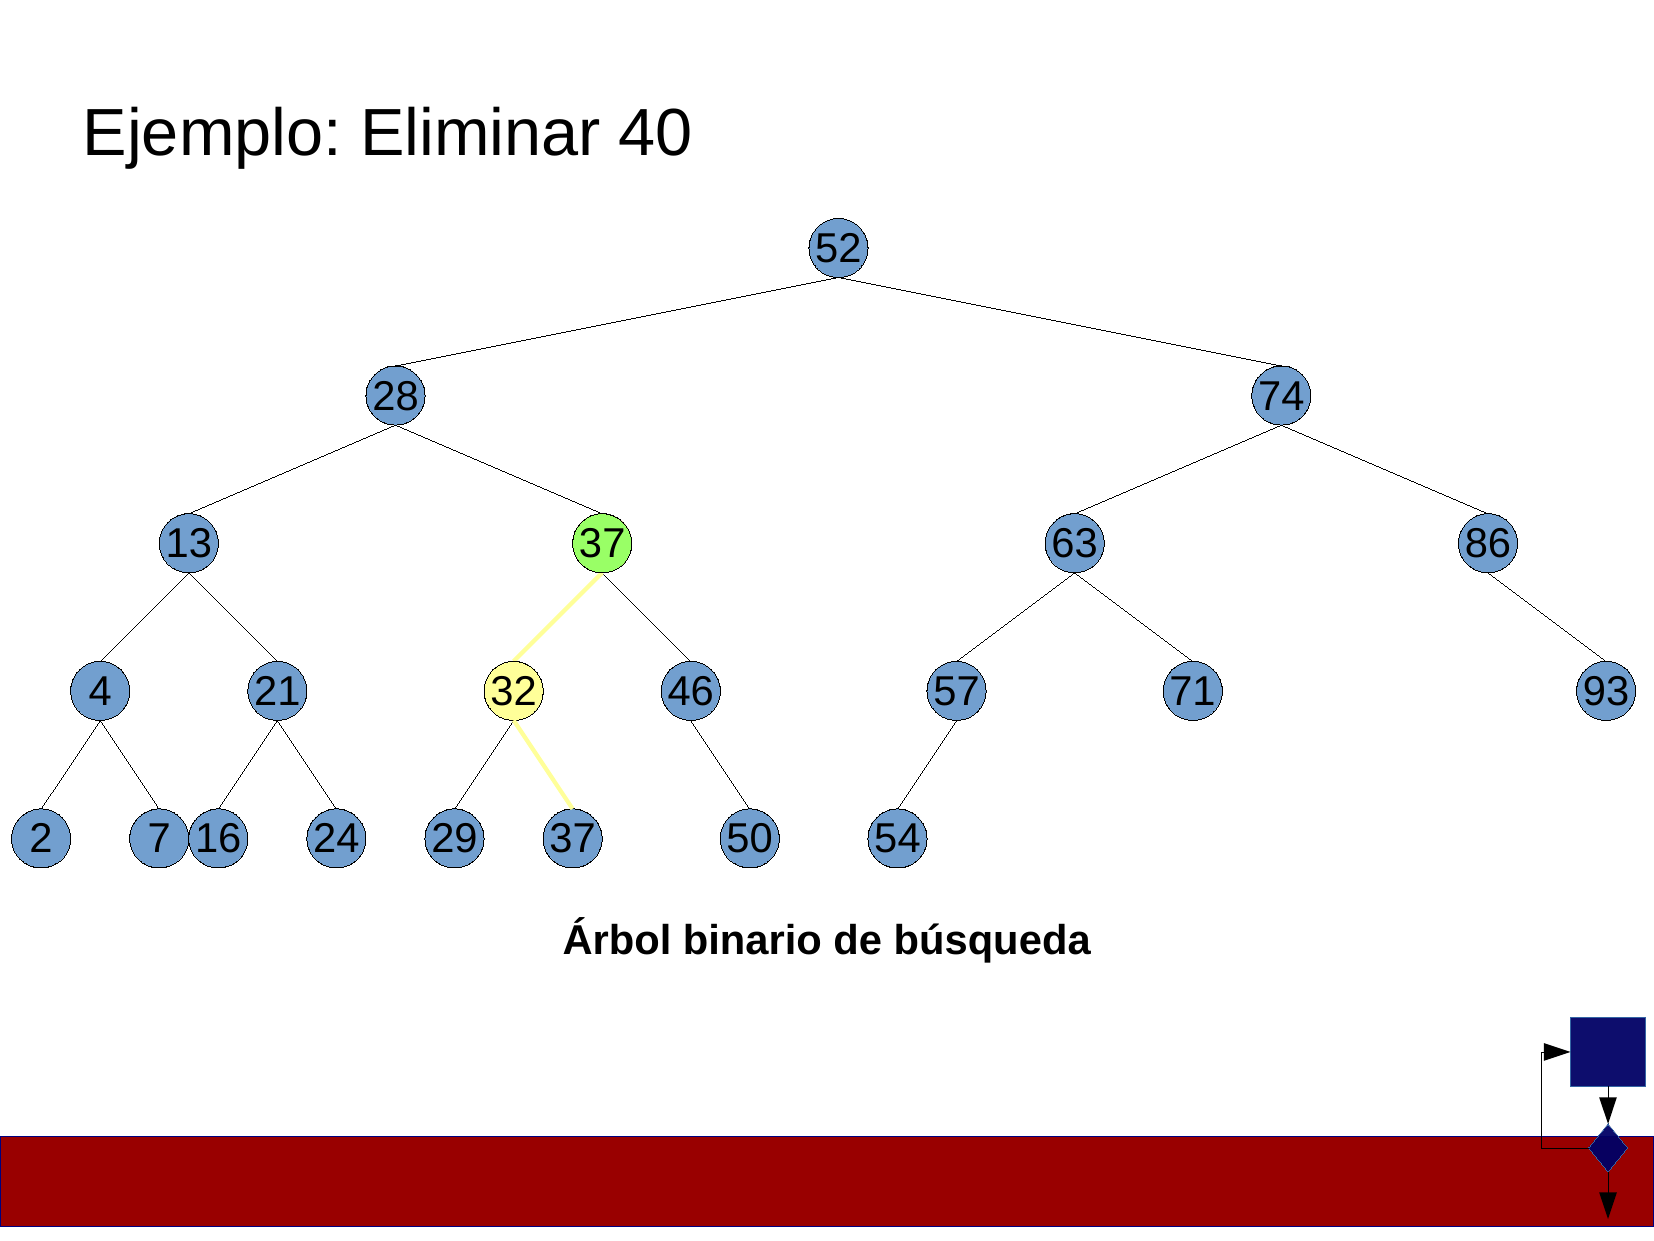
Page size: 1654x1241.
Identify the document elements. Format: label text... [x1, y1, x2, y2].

text_box 24 [306, 808, 366, 868]
text_box 2 [11, 808, 71, 868]
text_box 28 [365, 366, 426, 425]
text_box [1570, 1017, 1646, 1087]
text_box 37 [543, 808, 603, 868]
text_box 32 [484, 661, 544, 721]
text_box 93 [1576, 661, 1636, 721]
text_box 74 [1251, 366, 1311, 425]
text_box 7 [129, 808, 189, 868]
text_box 86 [1458, 513, 1518, 573]
text_box 71 [1163, 661, 1223, 721]
text_box 16 [188, 808, 248, 868]
subtitle Ejemplo: Eliminar 40 Árbol binario de búsqueda [82, 49, 1571, 1010]
text_box 57 [926, 661, 987, 721]
text_box [0, 1124, 1654, 1227]
text_box 37 [572, 513, 632, 573]
text_box 4 [70, 661, 130, 721]
text_box 29 [424, 808, 485, 868]
text_box 46 [661, 661, 721, 721]
text_box 52 [808, 218, 869, 278]
text_box 63 [1045, 513, 1105, 573]
text_box 50 [720, 808, 780, 868]
text_box 54 [867, 808, 928, 868]
text_box 13 [159, 513, 219, 573]
text_box 21 [247, 661, 307, 721]
